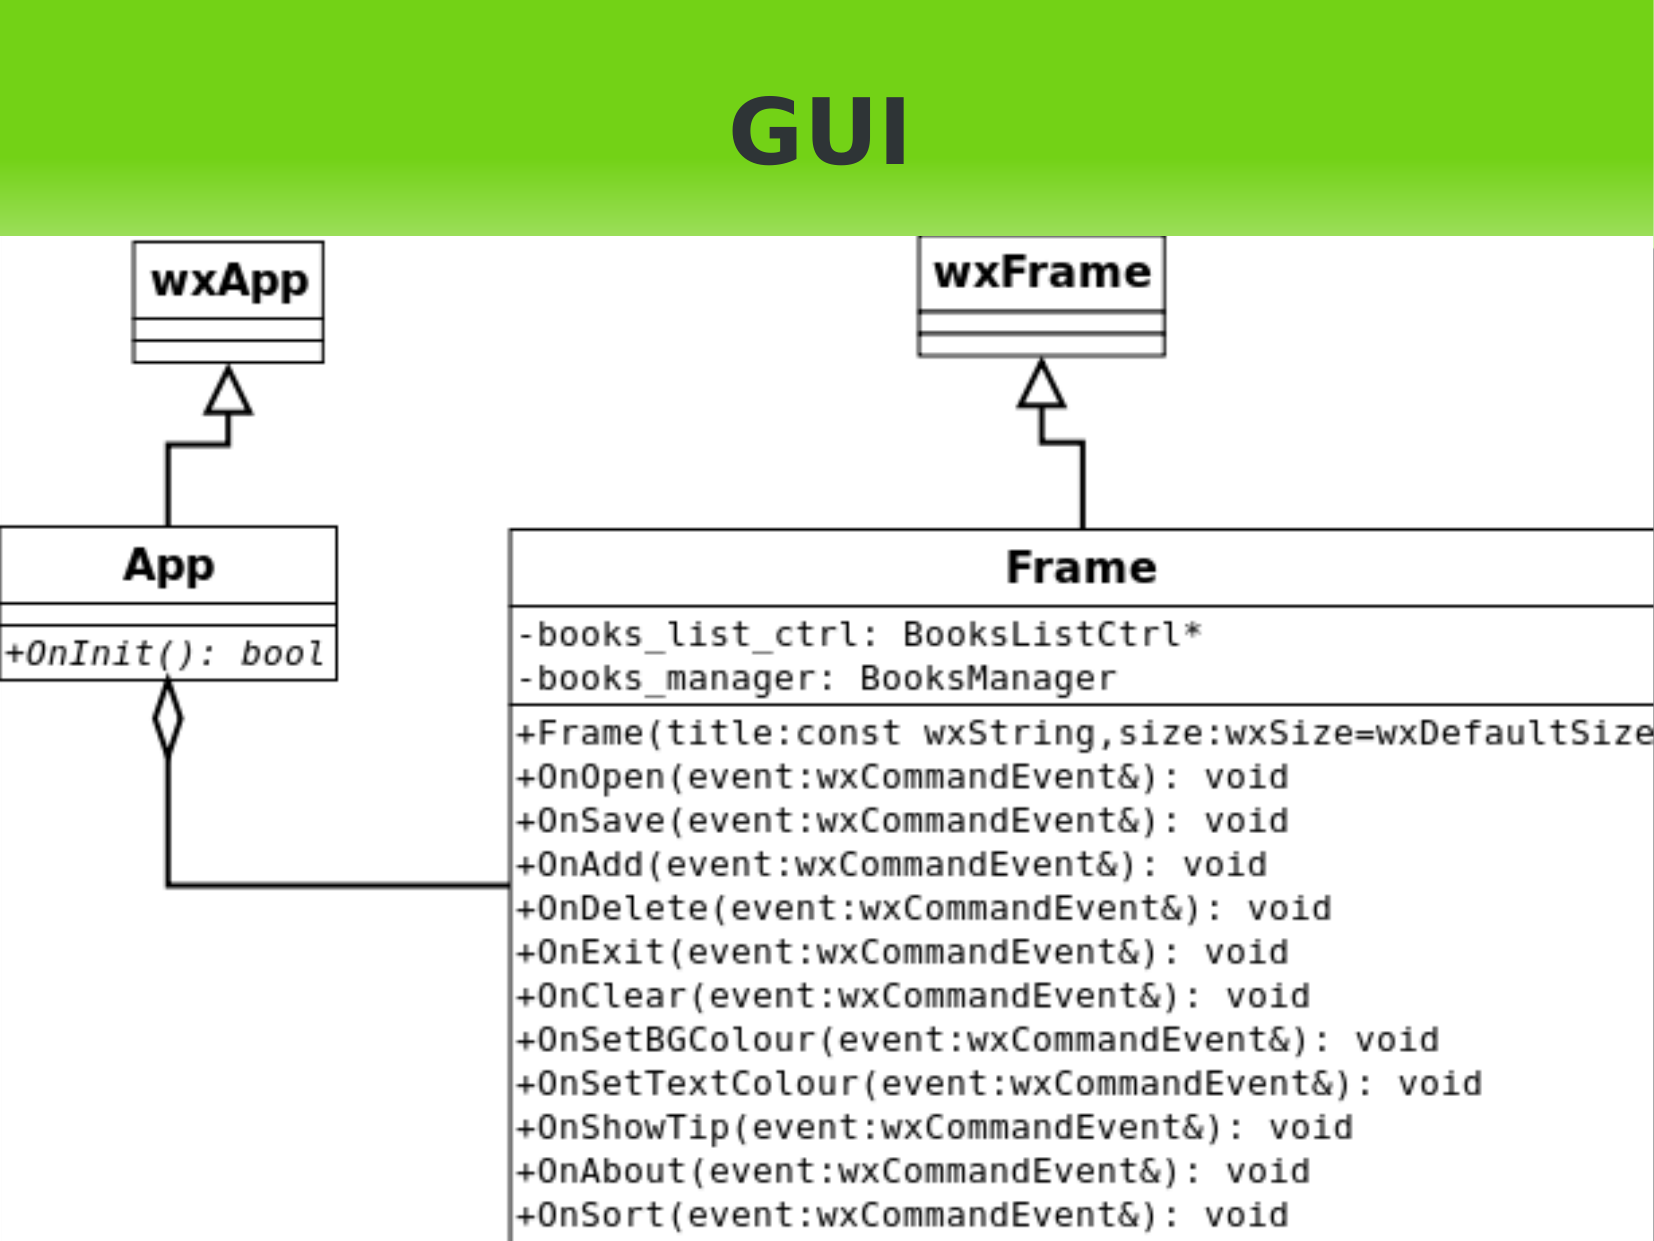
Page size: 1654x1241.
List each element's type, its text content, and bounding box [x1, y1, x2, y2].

picture [0, 0, 1654, 1241]
title GUI [76, 36, 1565, 229]
